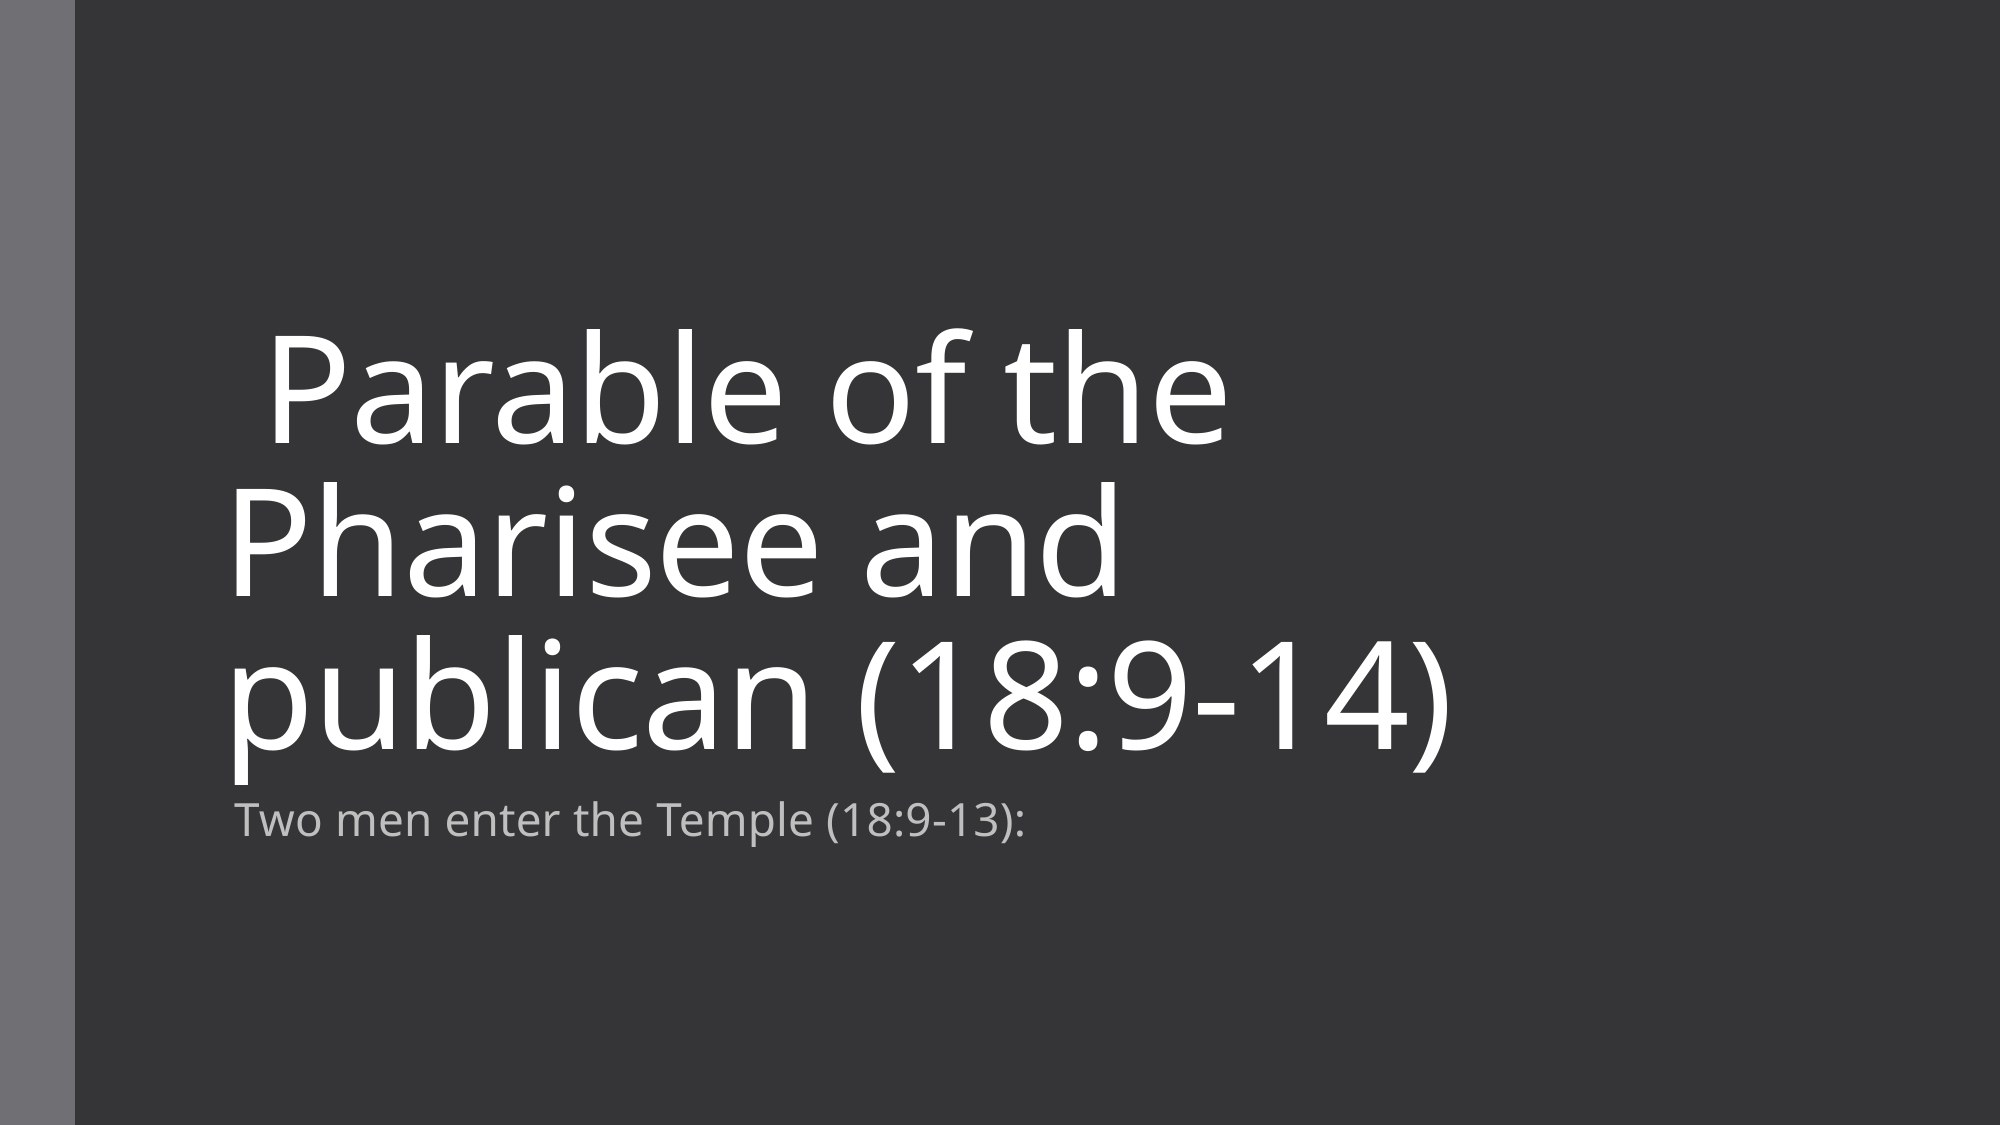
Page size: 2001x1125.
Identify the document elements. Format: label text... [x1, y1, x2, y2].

title Parable of the Pharisee and publican (18:9-14) [206, 124, 1752, 787]
subtitle Two men enter the Temple (18:9-13): [206, 787, 1752, 1066]
